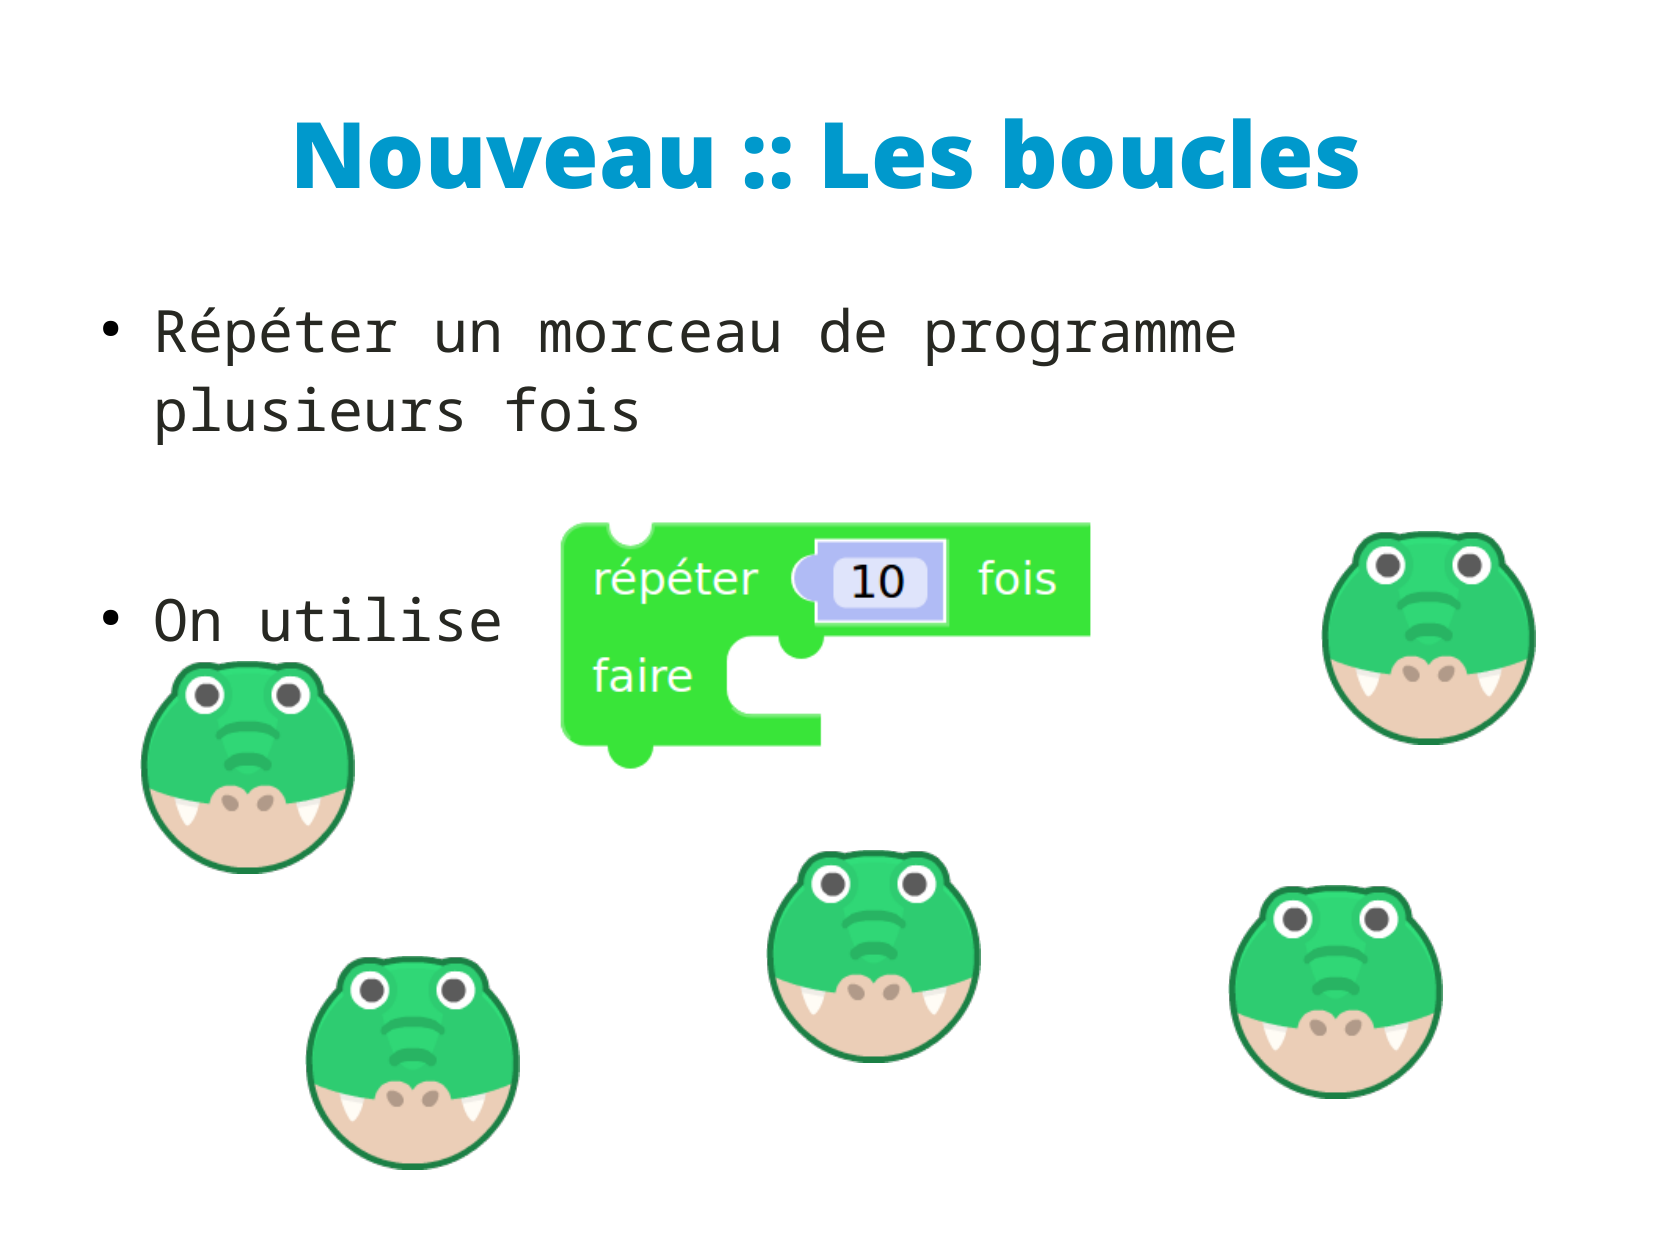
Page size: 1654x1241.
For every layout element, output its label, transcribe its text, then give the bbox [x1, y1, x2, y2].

picture [1228, 885, 1443, 1099]
title Nouveau :: Les boucles [82, 49, 1571, 257]
picture [1321, 531, 1536, 745]
picture [766, 850, 981, 1063]
list Répéter un morceau de programme plusieurs fois On utilise [82, 290, 1571, 1010]
picture [305, 956, 520, 1170]
picture [547, 507, 1111, 783]
picture [140, 661, 355, 875]
